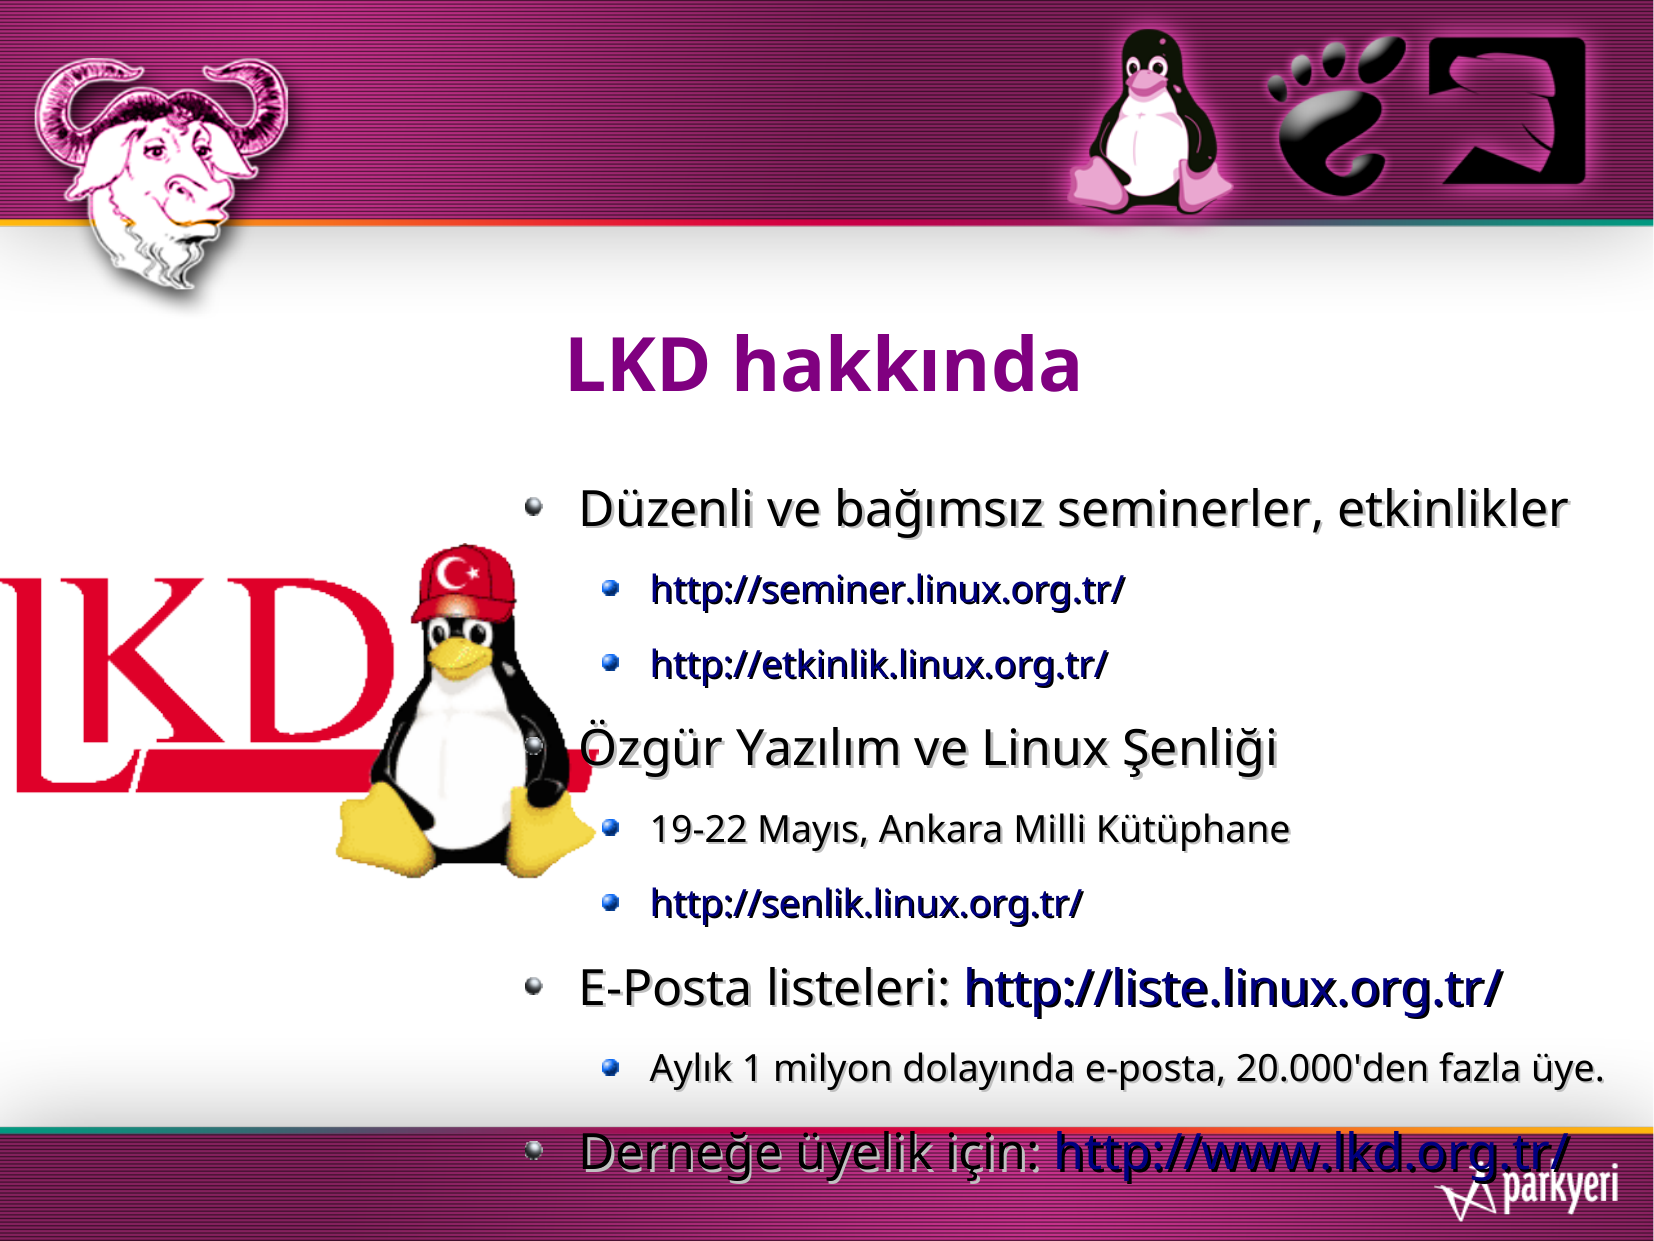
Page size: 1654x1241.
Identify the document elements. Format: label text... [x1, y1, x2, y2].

picture [0, 0, 1654, 1241]
list Düzenli ve bağımsız seminerler, etkinlikler http://seminer.linux.org.tr/ http://etkinlik.linux.org.tr/ Özgür Yazılım ve Linux Şenliği 19-22 Mayıs, Ankara Milli Kütüphane http://senlik.linux.org.tr/ E-Posta listeleri: http://liste.linux.org.tr/ Aylık 1 milyon dolayında e-posta, 20.000'den fazla üye. Derneğe üyelik için: http://www.lkd.org.tr/ [507, 472, 1610, 1107]
title LKD hakkında [118, 295, 1531, 429]
